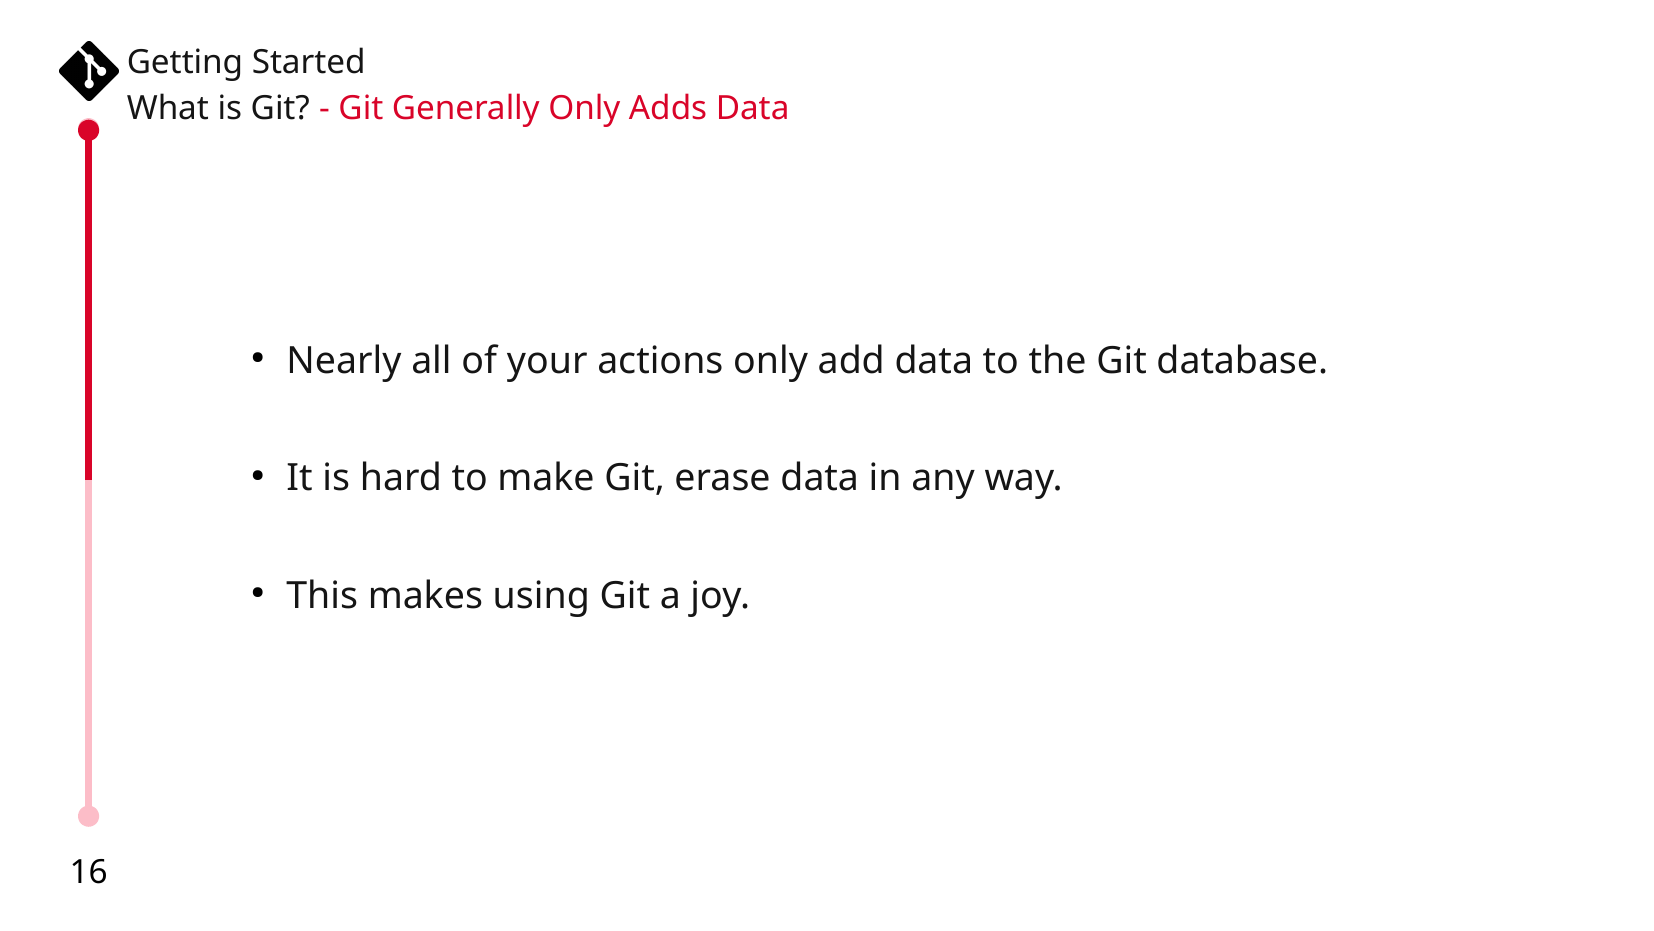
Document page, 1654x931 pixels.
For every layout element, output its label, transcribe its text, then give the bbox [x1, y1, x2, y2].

text_box Getting Started What is Git? - Git Generally Only Adds Data [112, 31, 1506, 113]
picture [59, 41, 119, 101]
text_box 16 [47, 840, 130, 889]
text_box Nearly all of your actions only add data to the Git database. It is hard to make Git, erase data in any way. This makes using Git a joy. [236, 236, 1418, 709]
